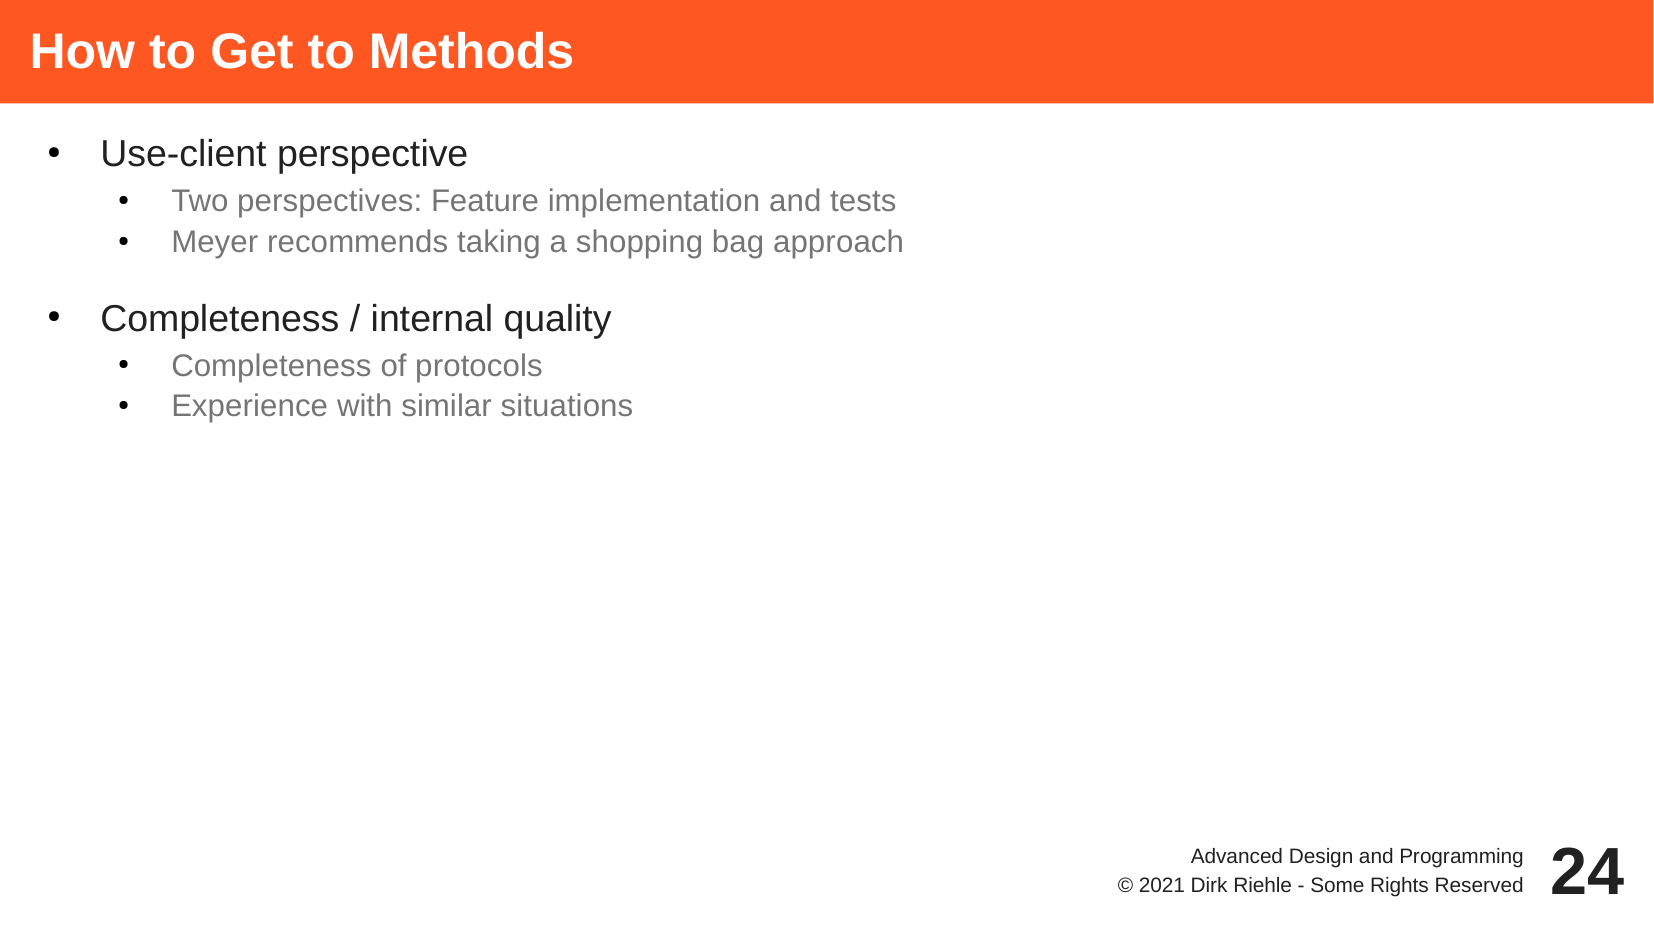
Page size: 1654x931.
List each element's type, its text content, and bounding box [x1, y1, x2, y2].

list Use-client perspective Two perspectives: Feature implementation and tests Meyer recommends taking a shopping bag approach Completeness / internal quality Completeness of protocols Experience with similar situations [29, 132, 1625, 813]
title How to Get to Methods [0, 0, 1654, 104]
